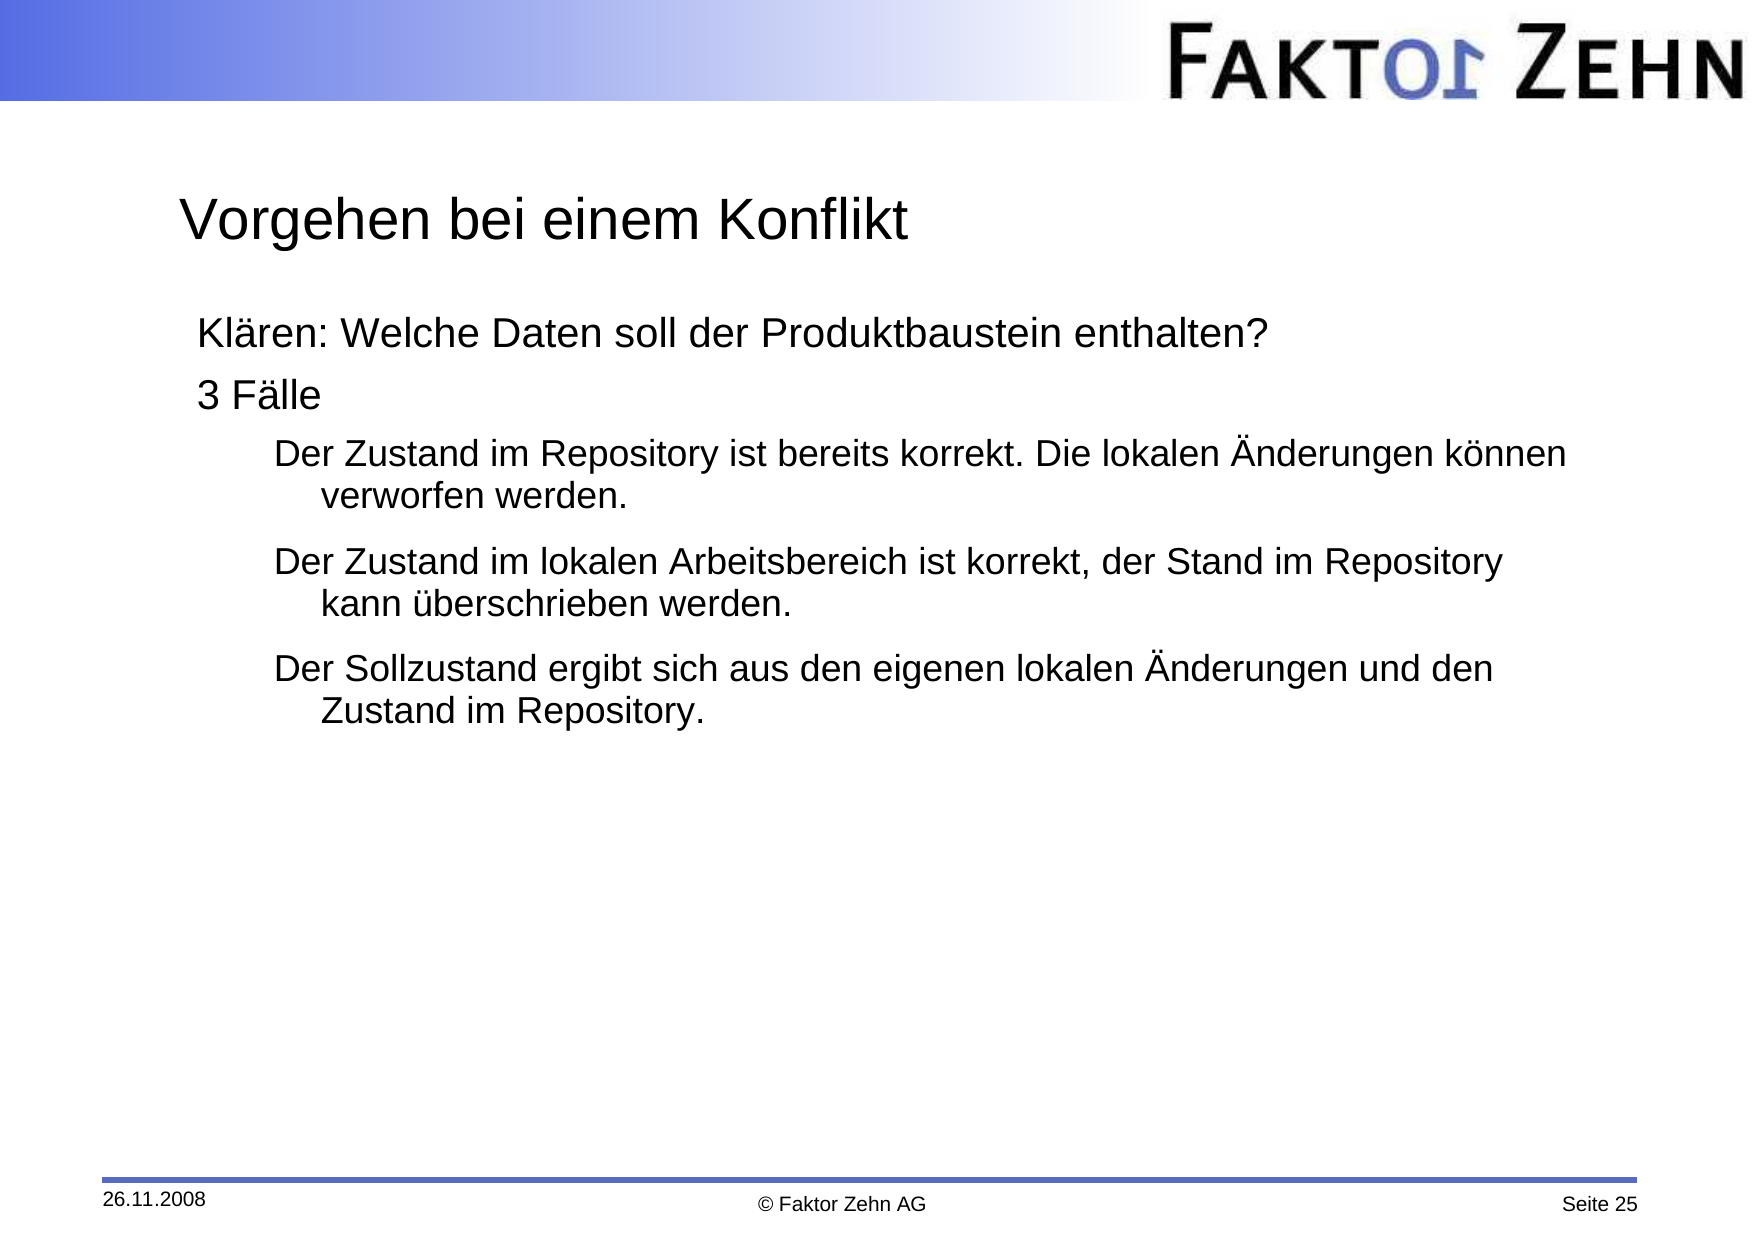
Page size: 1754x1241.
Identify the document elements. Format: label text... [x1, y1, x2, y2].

picture [1162, 7, 1752, 100]
list Klären: Welche Daten soll der Produktbaustein enthalten? 3 Fälle Der Zustand im Repository ist bereits korrekt. Die lokalen Änderungen können verworfen werden. Der Zustand im lokalen Arbeitsbereich ist korrekt, der Stand im Repository kann überschrieben werden. Der Sollzustand ergibt sich aus den eigenen lokalen Änderungen und den Zustand im Repository. [179, 310, 1576, 1078]
title Vorgehen bei einem Konflikt [179, 142, 1576, 296]
